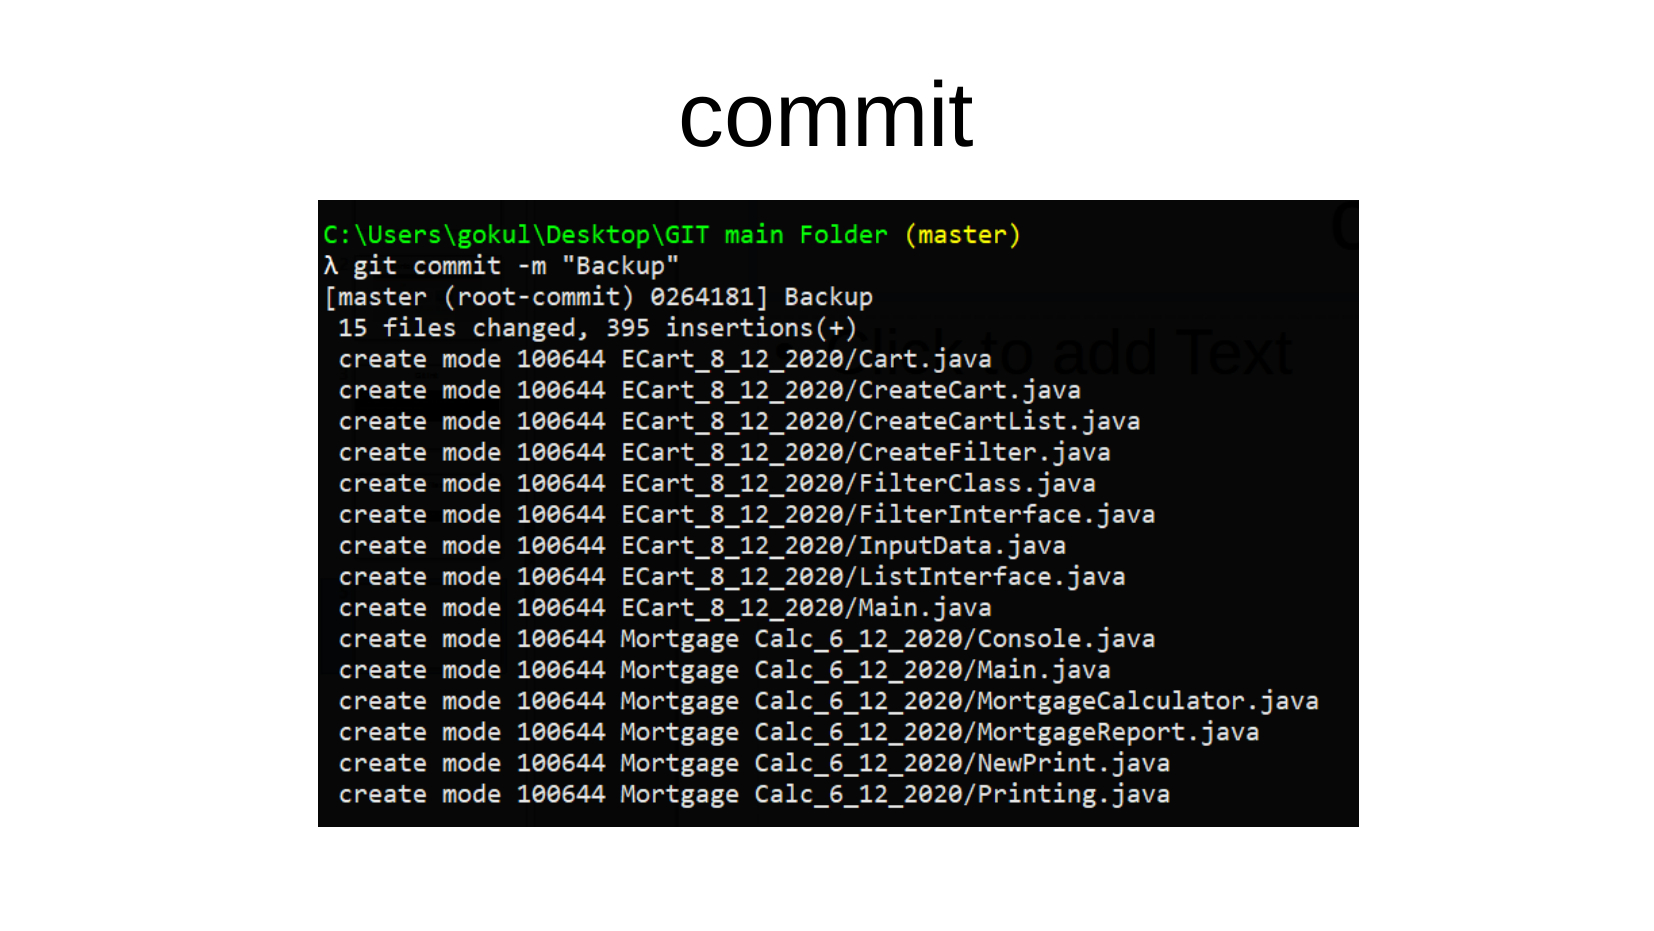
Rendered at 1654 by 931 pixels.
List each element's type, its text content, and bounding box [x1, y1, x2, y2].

picture [318, 200, 1359, 827]
title commit [82, 37, 1571, 193]
